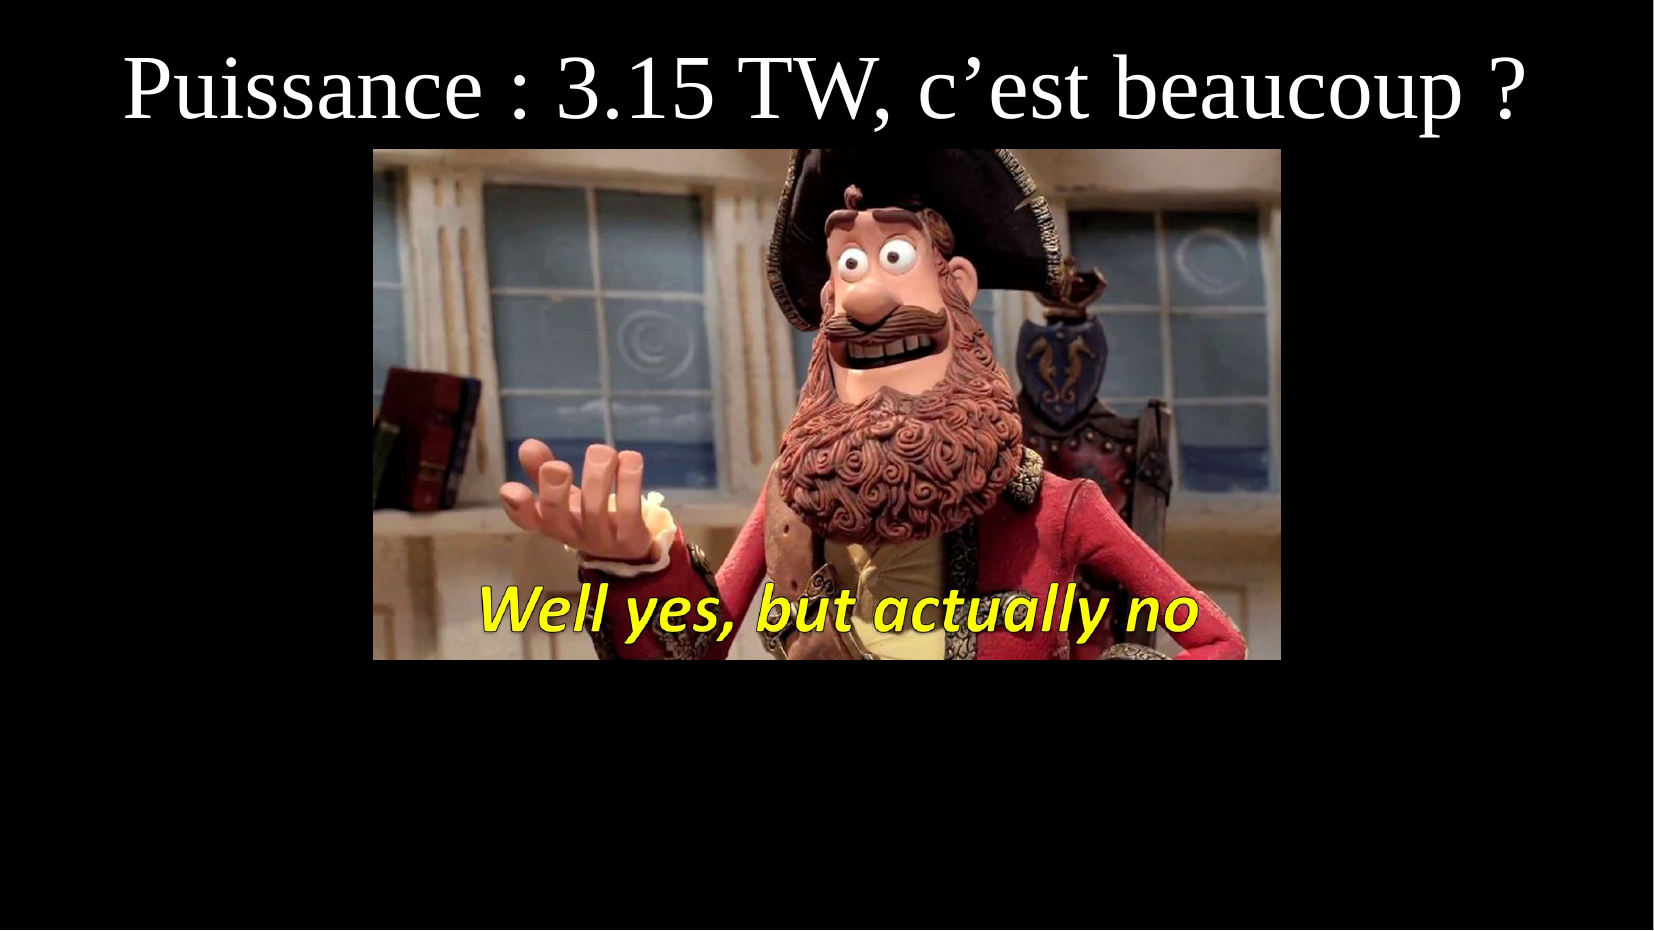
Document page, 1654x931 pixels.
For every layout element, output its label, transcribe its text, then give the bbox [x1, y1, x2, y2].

title Puissance : 3.15 TW, c’est beaucoup ? [82, 9, 1571, 166]
picture [373, 149, 1281, 661]
